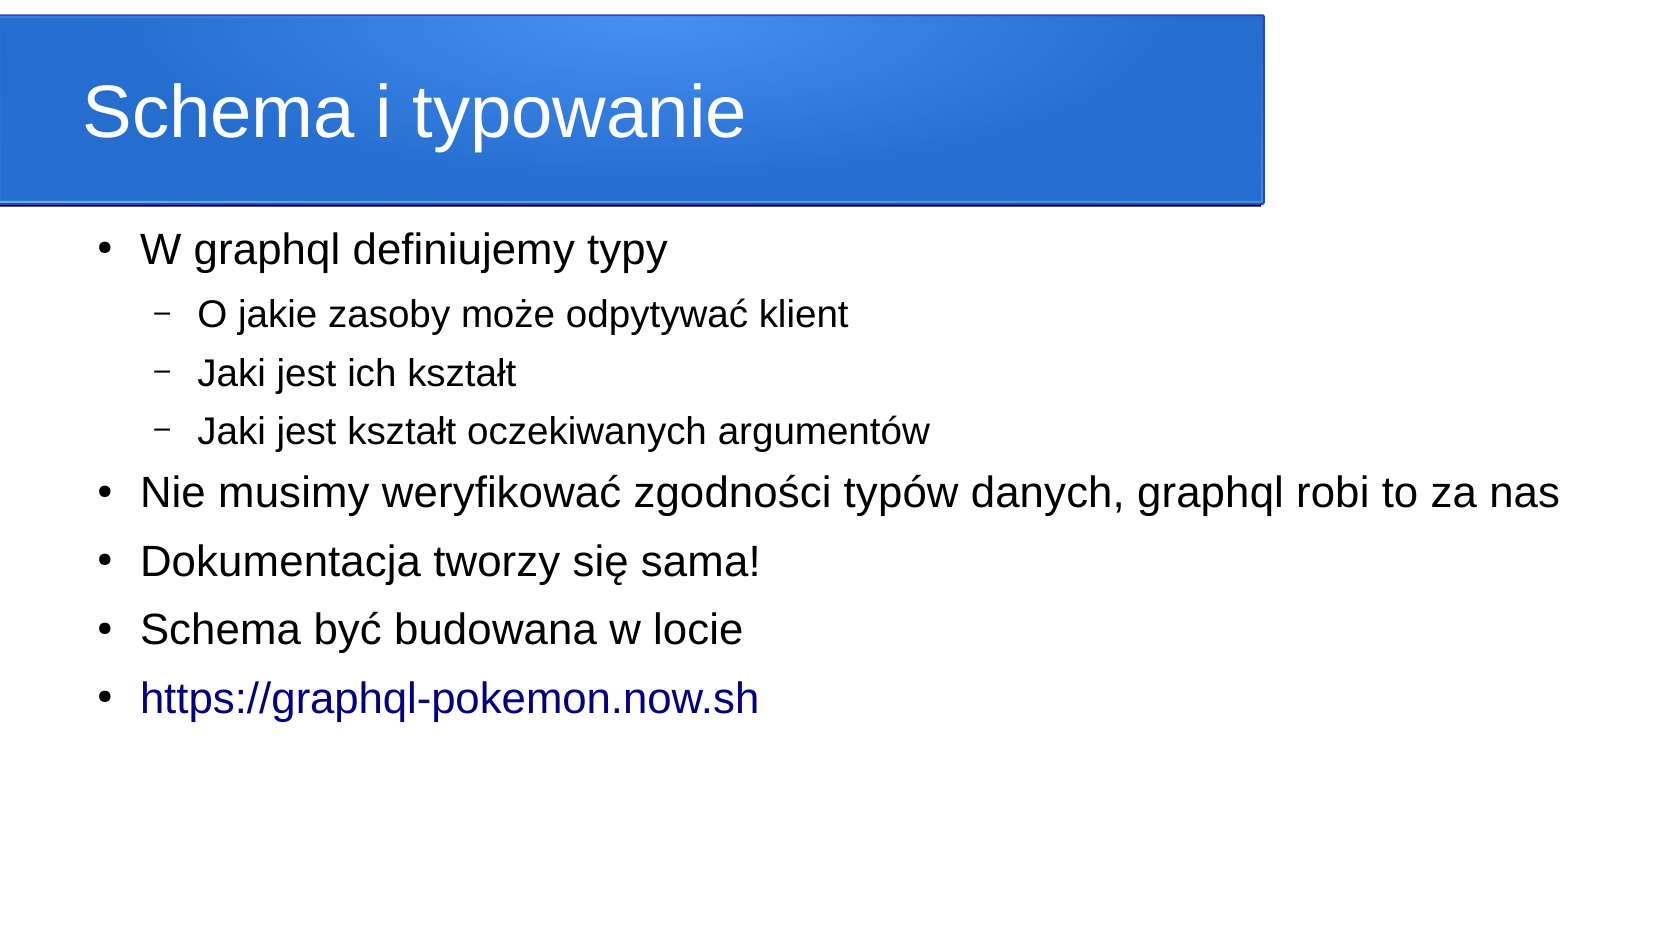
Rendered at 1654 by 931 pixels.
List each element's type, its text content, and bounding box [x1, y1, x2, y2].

list W graphql definiujemy typy O jakie zasoby może odpytywać klient Jaki jest ich kształt Jaki jest kształt oczekiwanych argumentów Nie musimy weryfikować zgodności typów danych, graphql robi to za nas Dokumentacja tworzy się sama! Schema być budowana w locie https://graphql-pokemon.now.sh [82, 224, 1571, 764]
title Schema i typowanie [82, 35, 1235, 189]
